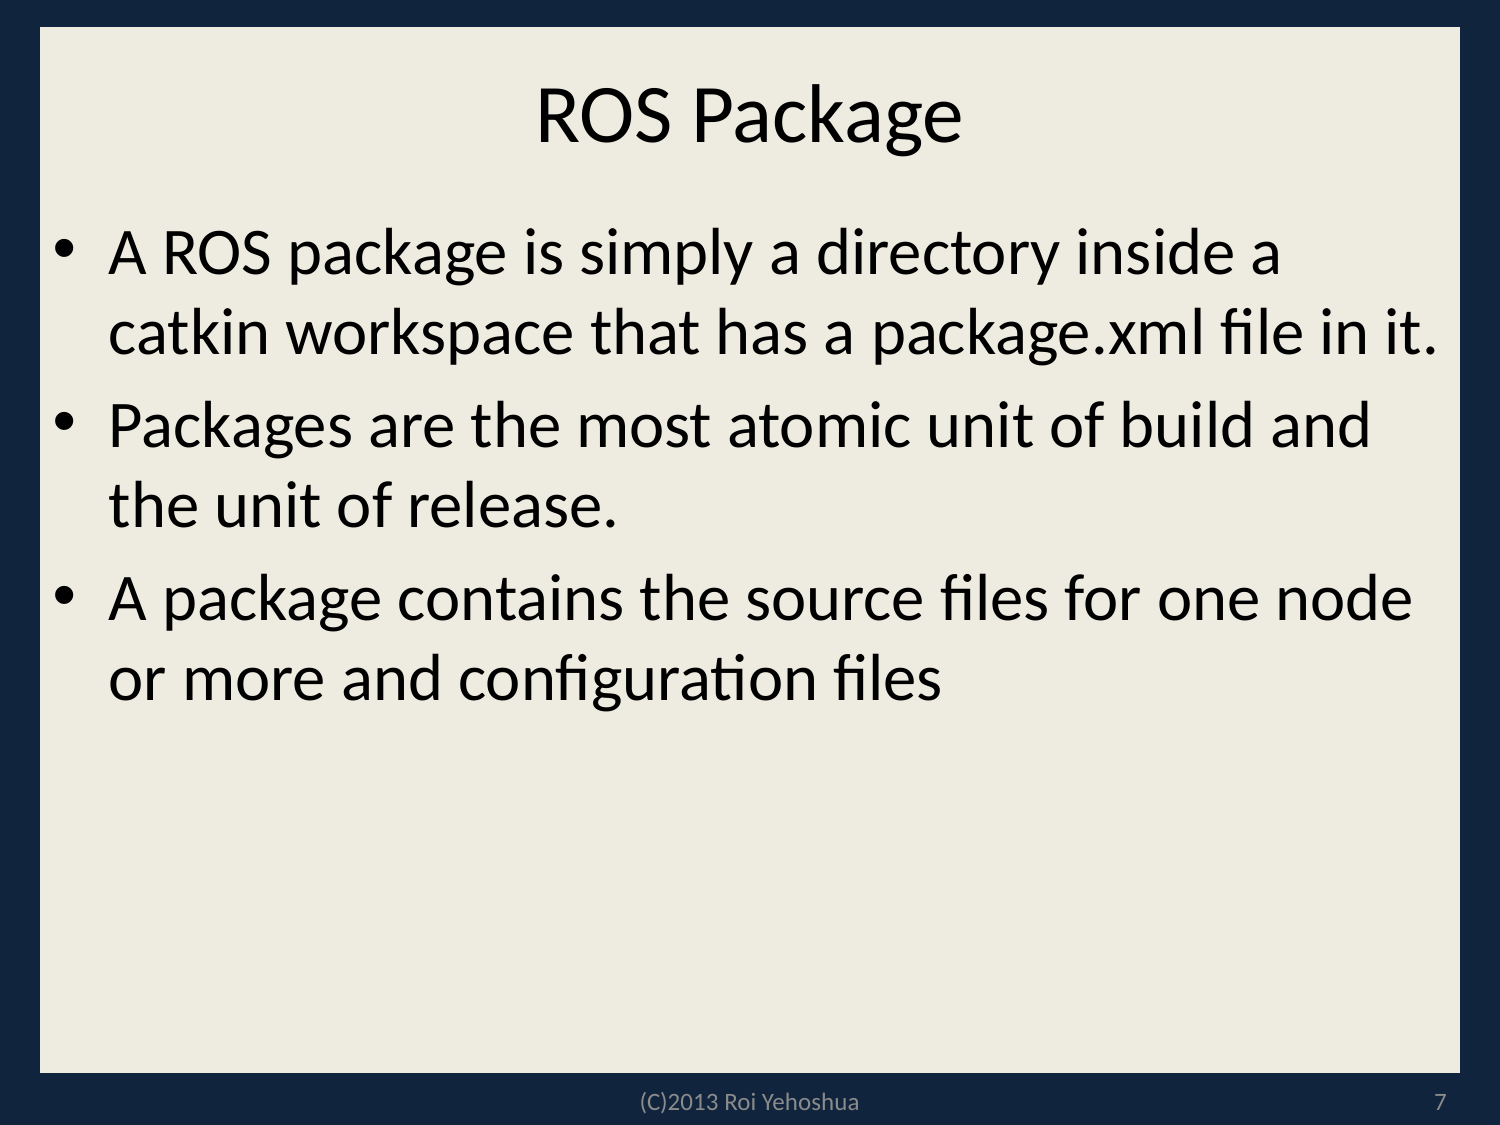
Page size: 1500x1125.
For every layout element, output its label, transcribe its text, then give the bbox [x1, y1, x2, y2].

slide_number <number> [1111, 1080, 1462, 1125]
list A ROS package is simply a directory inside a catkin workspace that has a package.xml file in it. Packages are the most atomic unit of build and the unit of release. A package contains the source files for one node or more and configuration files [37, 200, 1463, 1080]
footer (C)2013 Roi Yehoshua [512, 1074, 988, 1125]
title ROS Package [37, 31, 1463, 188]
